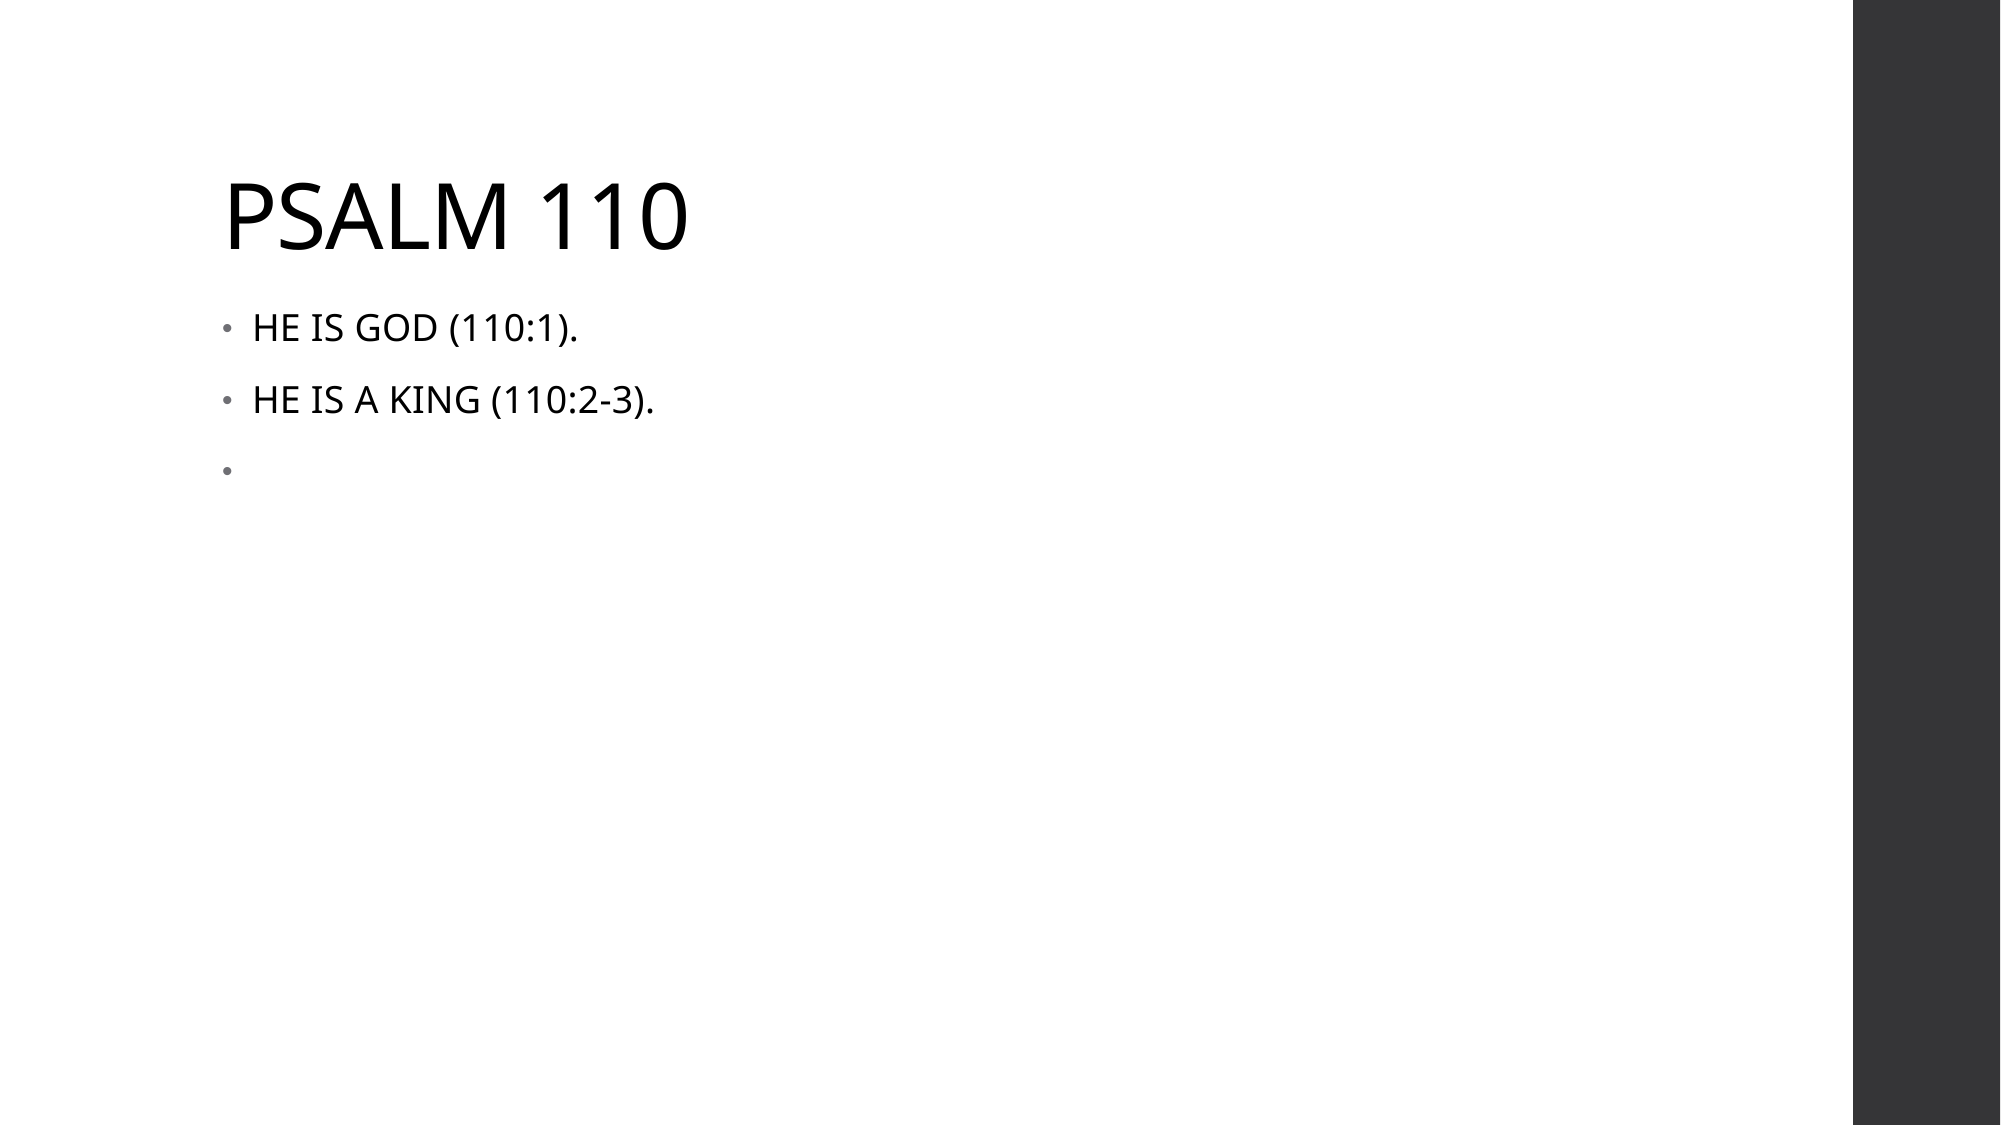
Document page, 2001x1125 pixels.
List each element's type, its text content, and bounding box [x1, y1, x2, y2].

title PSALM 110 [206, 60, 1797, 278]
list HE IS GOD (110:1). HE IS A KING (110:2-3). [206, 299, 1617, 1014]
